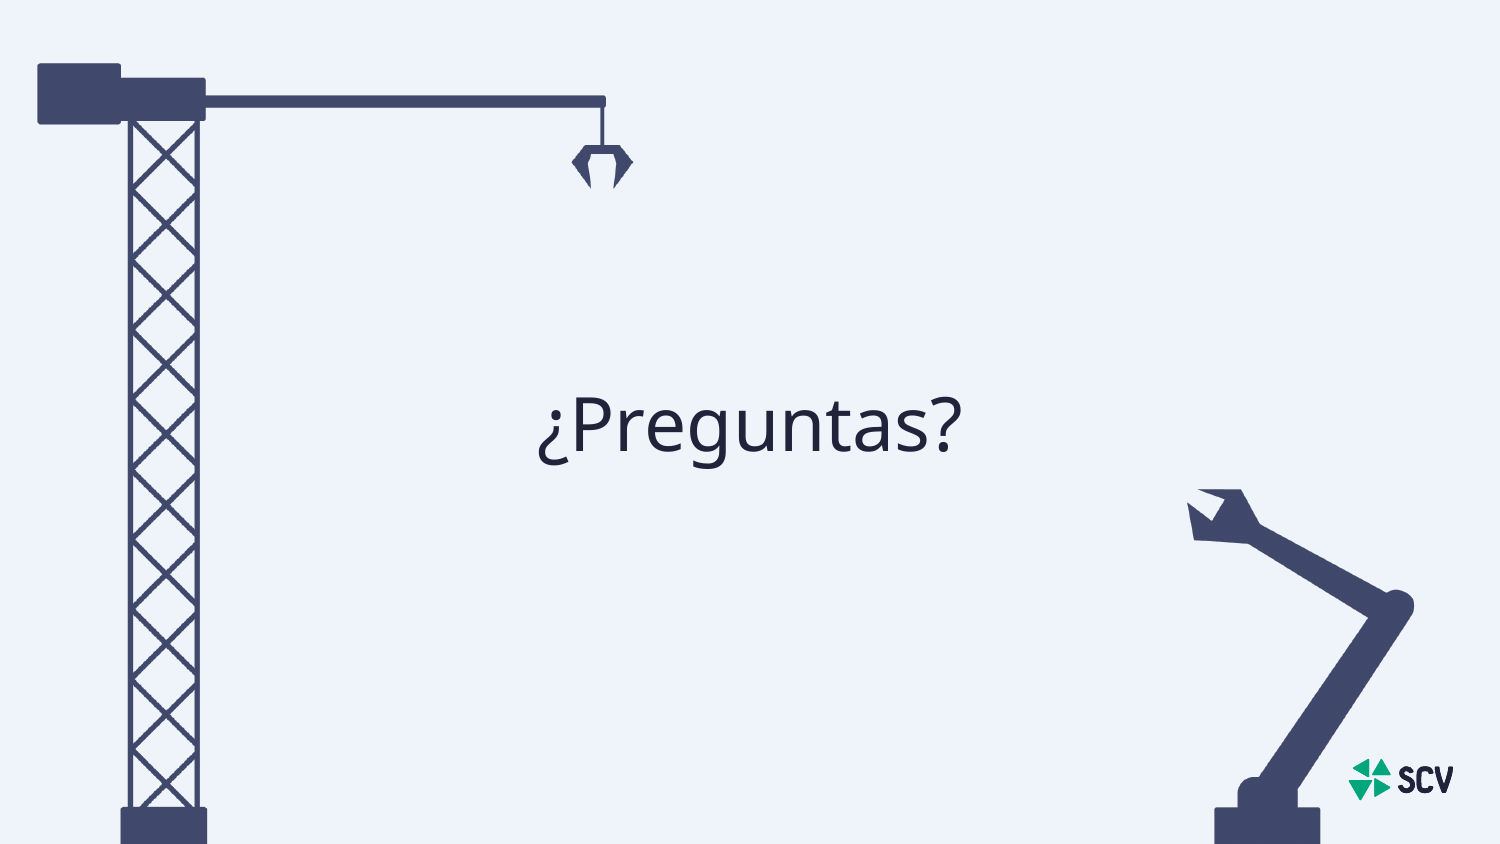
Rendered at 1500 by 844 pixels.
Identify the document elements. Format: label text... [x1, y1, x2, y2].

picture [1142, 491, 1437, 844]
title ¿Preguntas? [51, 352, 1449, 491]
picture [0, 42, 669, 844]
